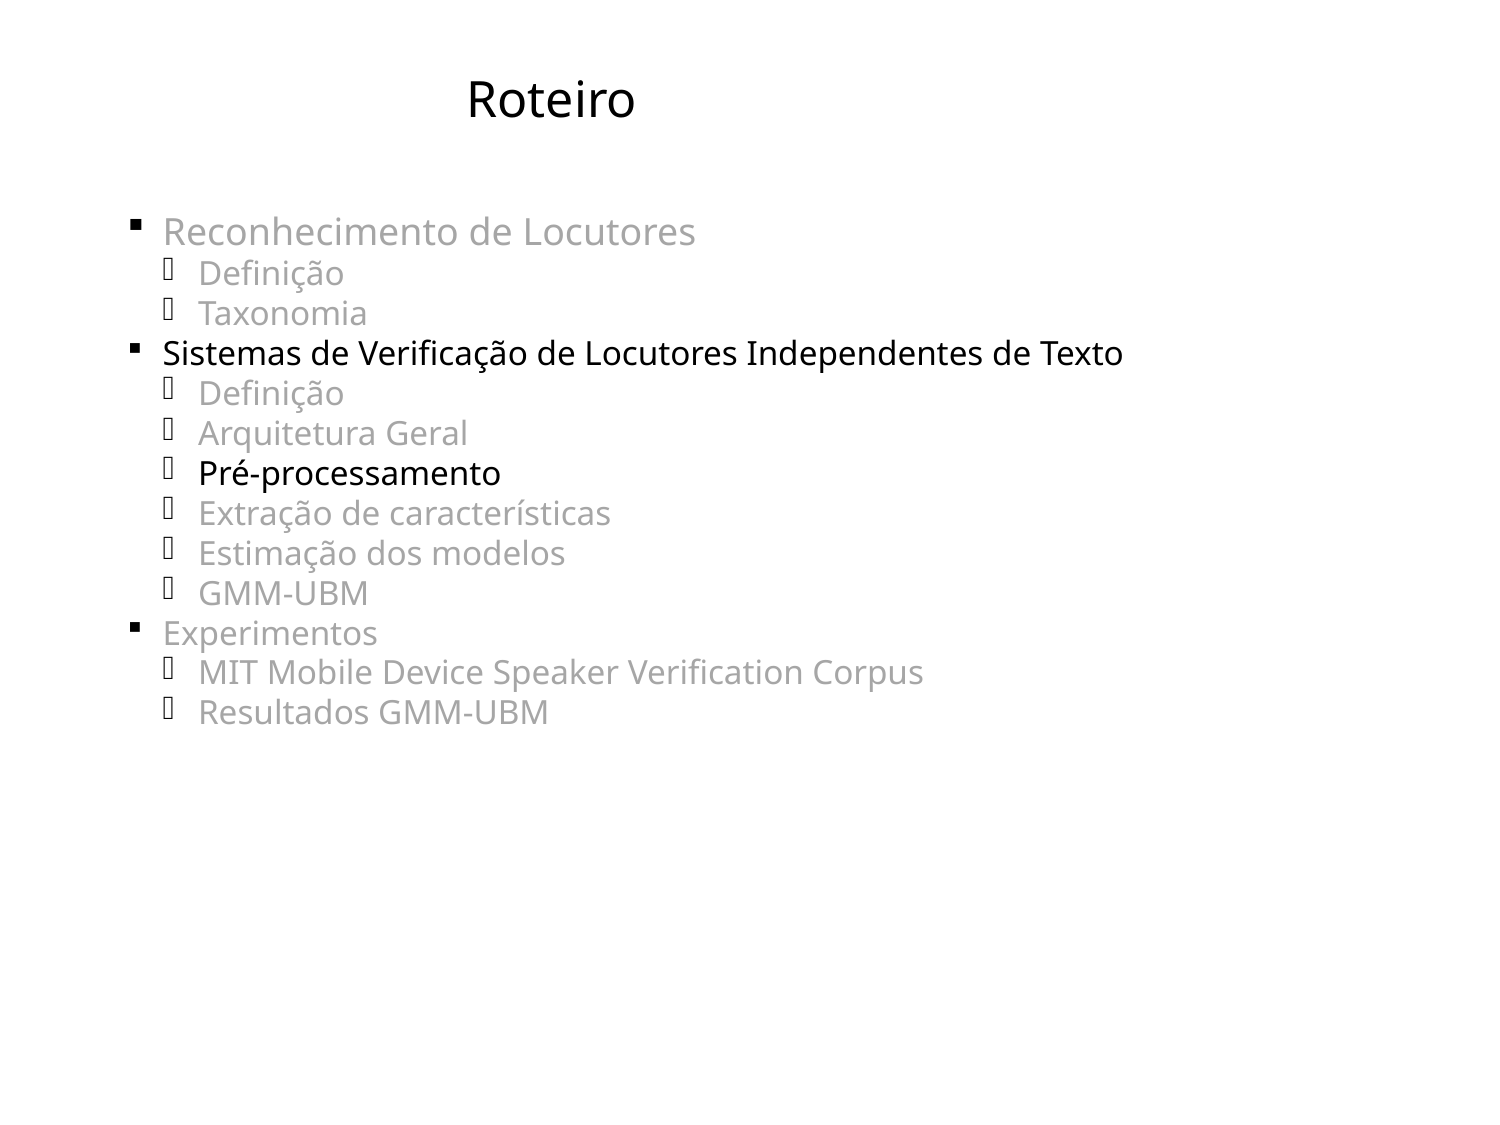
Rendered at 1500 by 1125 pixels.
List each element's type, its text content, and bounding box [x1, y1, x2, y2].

text_box Reconhecimento de Locutores Definição Taxonomia Sistemas de Verificação de Locutores Independentes de Texto Definição Arquitetura Geral Pré-processamento Extração de características Estimação dos modelos GMM-UBM Experimentos MIT Mobile Device Speaker Verification Corpus Resultados GMM-UBM [112, 200, 1363, 963]
text_box Roteiro [49, 49, 1054, 145]
